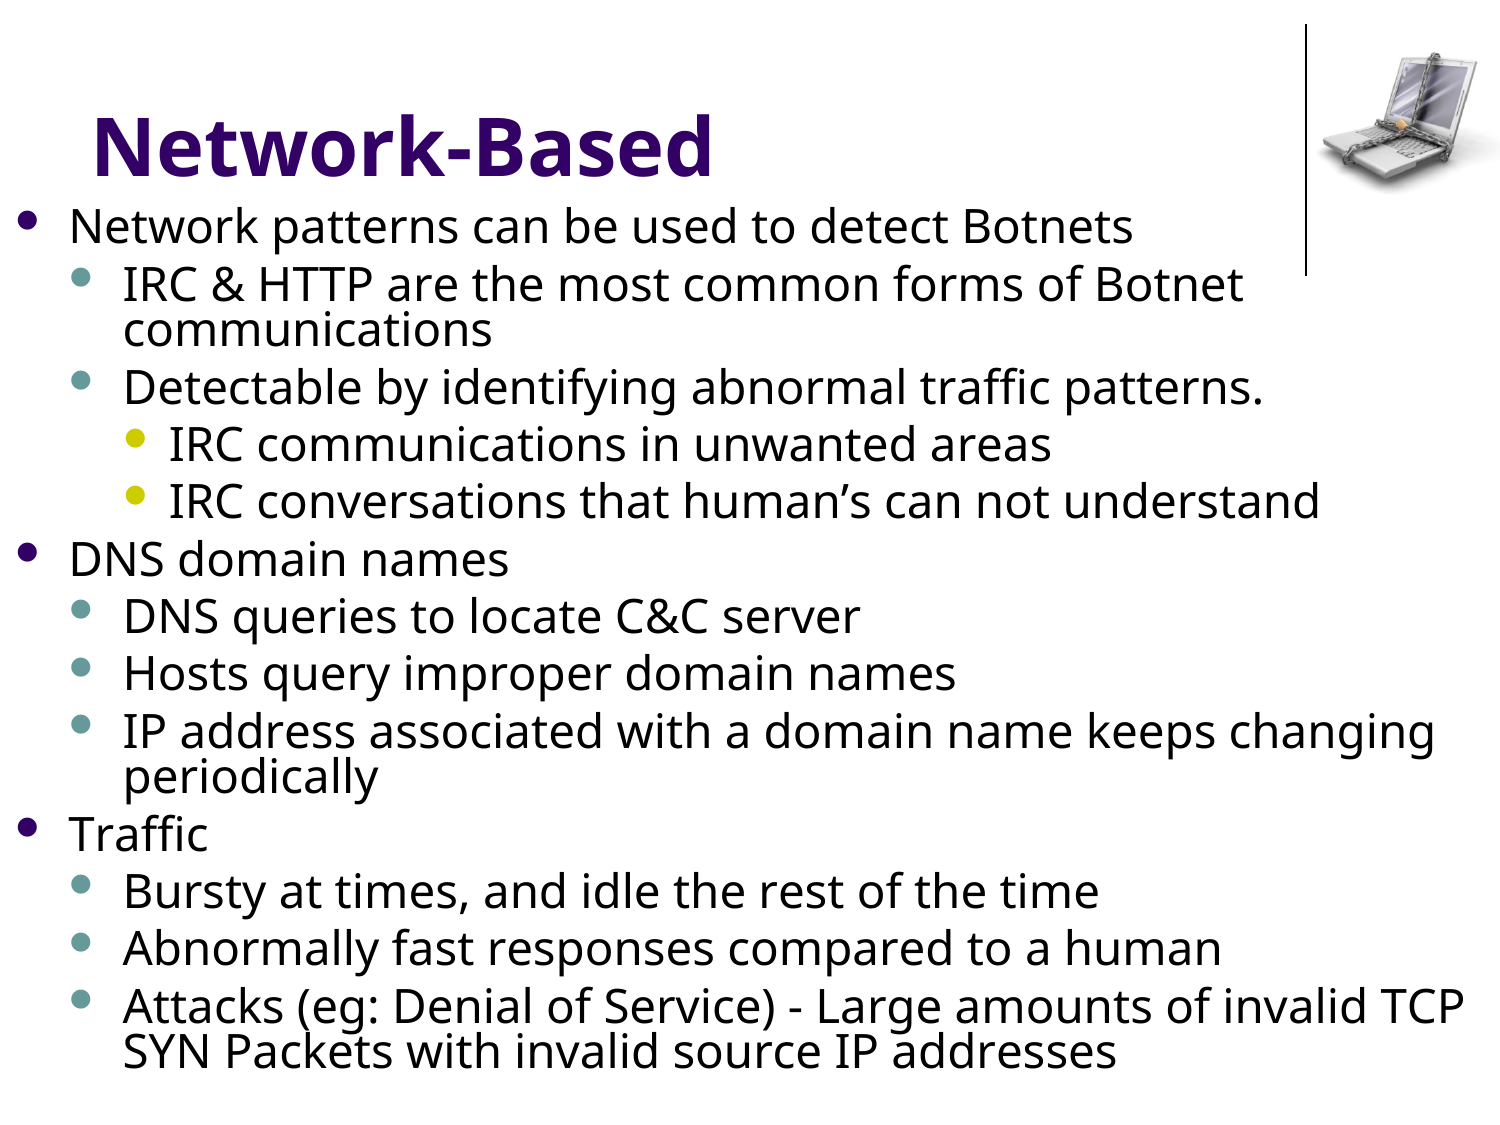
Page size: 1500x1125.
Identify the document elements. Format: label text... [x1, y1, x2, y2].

picture [1313, 41, 1500, 200]
title Network-Based [74, 0, 1313, 200]
list Network patterns can be used to detect Botnets IRC & HTTP are the most common forms of Botnet communications Detectable by identifying abnormal traffic patterns. IRC communications in unwanted areas IRC conversations that human’s can not understand DNS domain names DNS queries to locate C&C server Hosts query improper domain names IP address associated with a domain name keeps changing periodically Traffic Bursty at times, and idle the rest of the time Abnormally fast responses compared to a human Attacks (eg: Denial of Service) - Large amounts of invalid TCP SYN Packets with invalid source IP addresses [0, 200, 1500, 1088]
